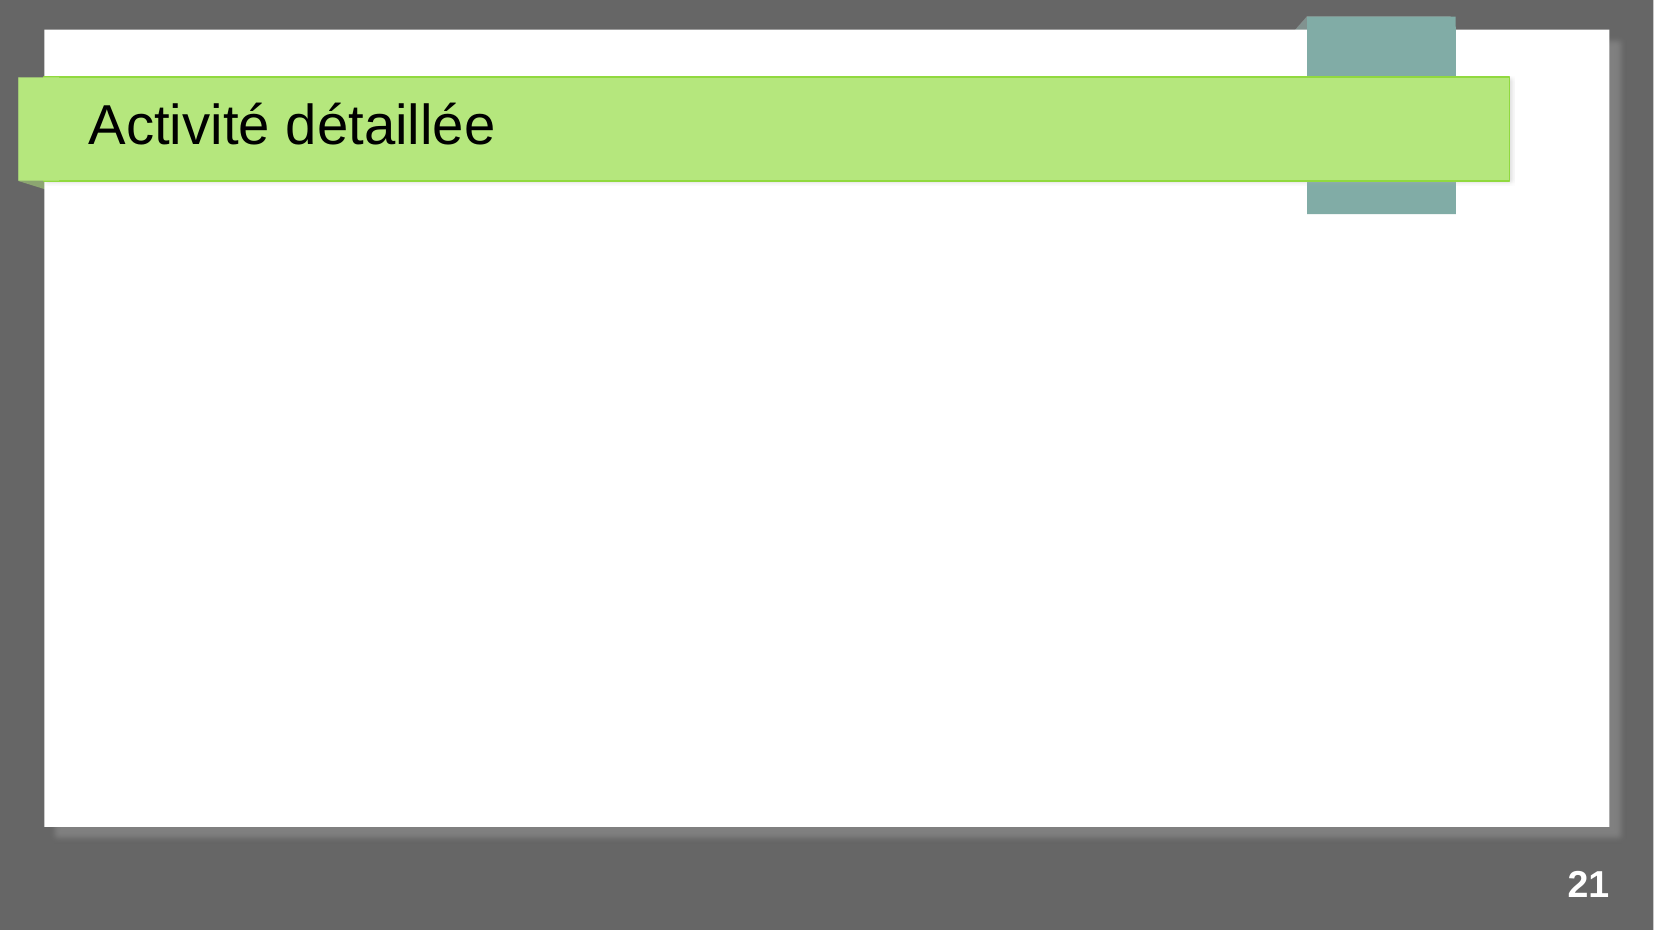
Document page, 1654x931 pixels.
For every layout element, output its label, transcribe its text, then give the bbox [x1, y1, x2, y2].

text_box <numéro> [974, 856, 1625, 916]
title Activité détaillée [88, 73, 1506, 178]
